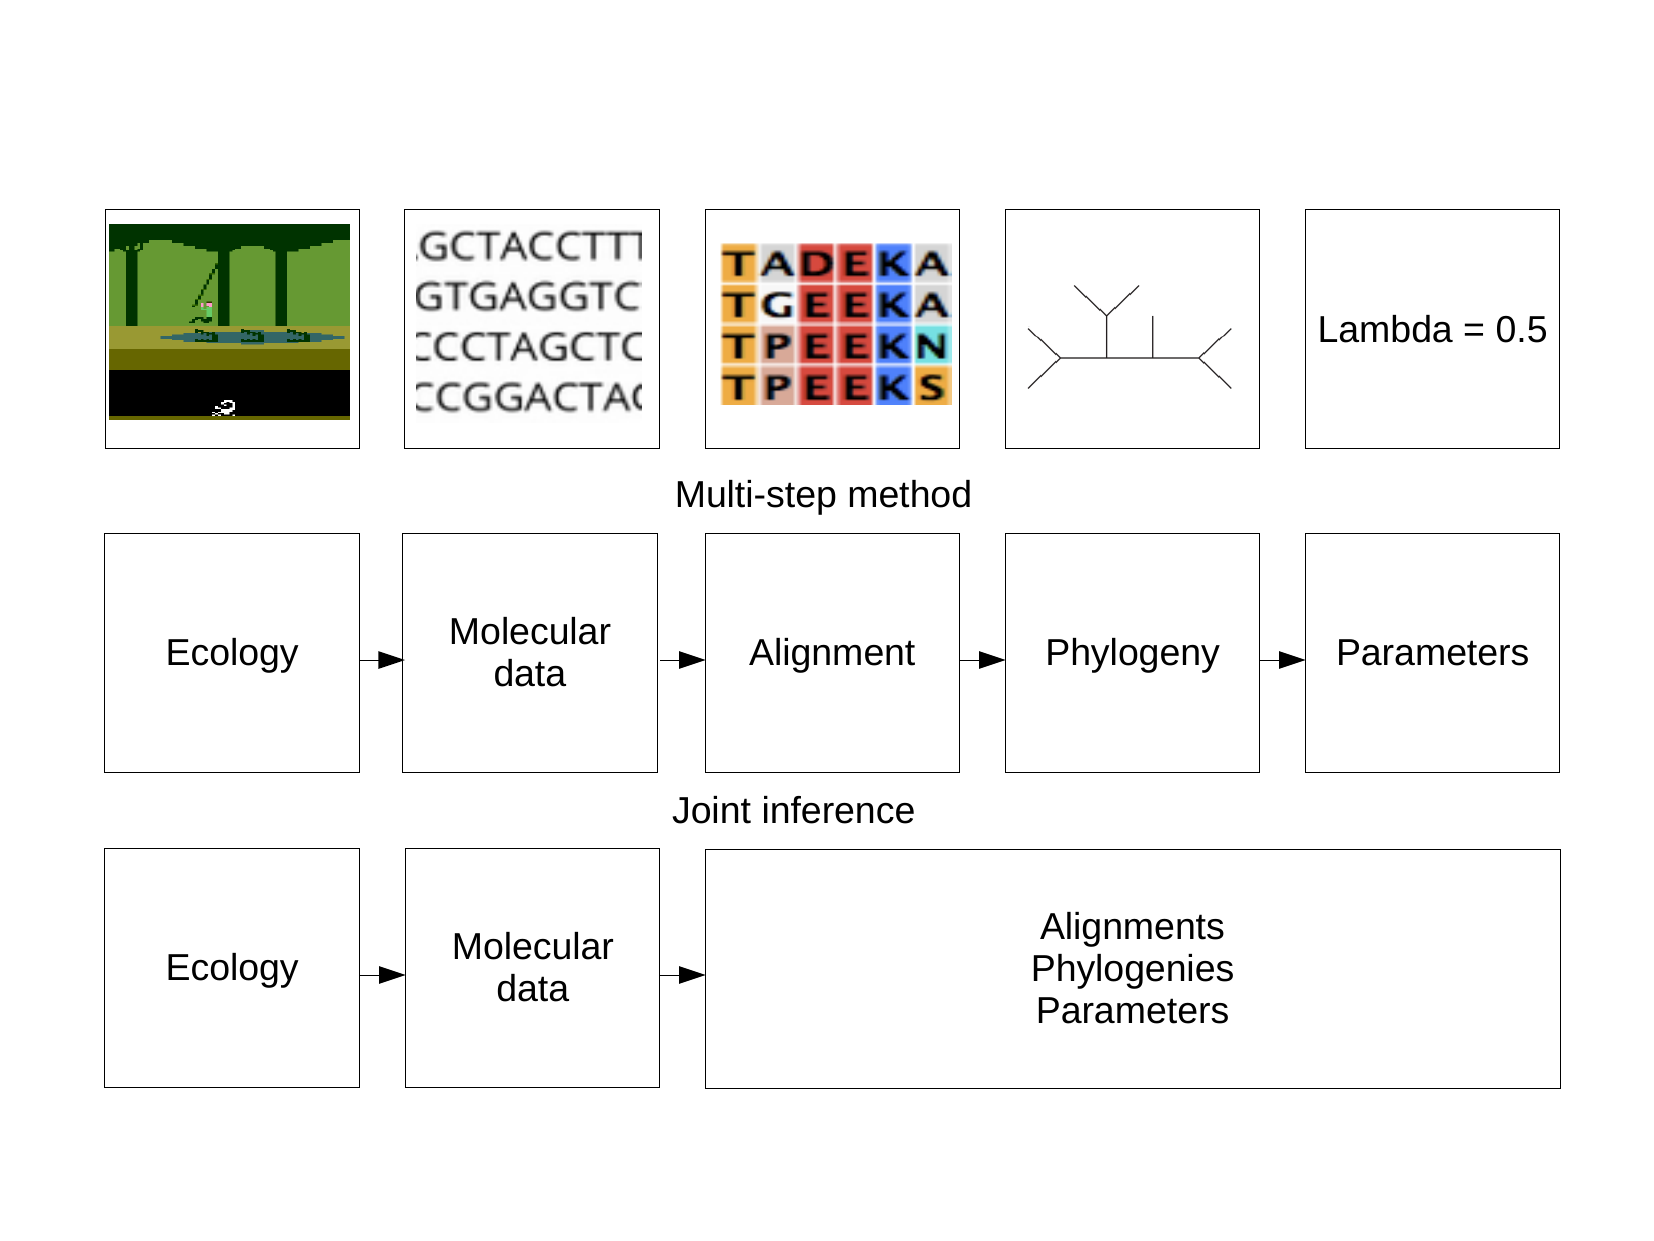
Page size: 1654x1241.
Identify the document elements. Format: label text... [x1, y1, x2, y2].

text_box [1005, 209, 1260, 449]
text_box Alignment [705, 533, 960, 773]
text_box Alignments Phylogenies Parameters [705, 849, 1561, 1089]
text_box Multi-step method [660, 465, 1456, 523]
text_box [705, 209, 960, 449]
text_box Molecular data [402, 533, 658, 773]
text_box Parameters [1305, 533, 1560, 773]
picture [1027, 284, 1234, 391]
picture [109, 224, 350, 421]
text_box Phylogeny [1005, 533, 1260, 773]
text_box [105, 209, 360, 449]
text_box Joint inference [657, 782, 1453, 840]
text_box Lambda = 0.5 [1305, 209, 1560, 449]
picture [720, 242, 952, 406]
text_box [404, 209, 660, 449]
text_box Ecology [104, 848, 360, 1088]
text_box Molecular data [405, 848, 660, 1088]
text_box Ecology [104, 533, 360, 773]
picture [416, 224, 642, 423]
